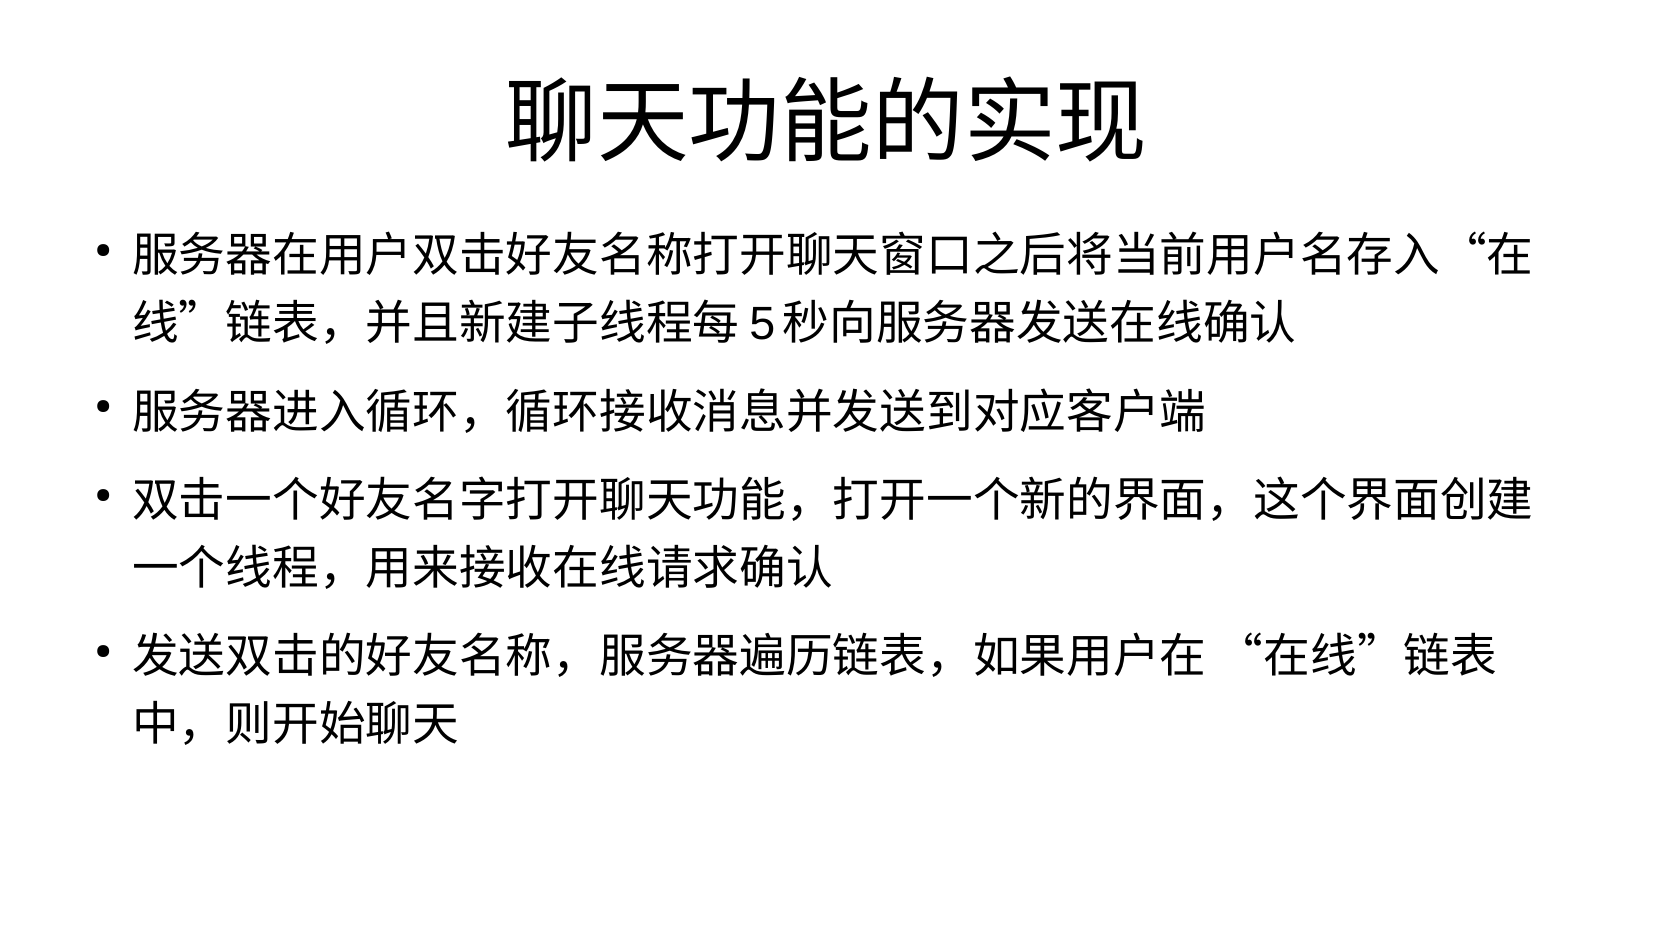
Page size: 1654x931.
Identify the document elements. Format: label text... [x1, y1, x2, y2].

list 服务器在用户双击好友名称打开聊天窗口之后将当前用户名存入“在线”链表，并且新建子线程每5秒向服务器发送在线确认 服务器进入循环，循环接收消息并发送到对应客户端 双击一个好友名字打开聊天功能，打开一个新的界面，这个界面创建一个线程，用来接收在线请求确认 发送双击的好友名称，服务器遍历链表，如果用户在 “在线”链表中，则开始聊天 [82, 217, 1571, 758]
title 聊天功能的实现 [82, 37, 1571, 193]
